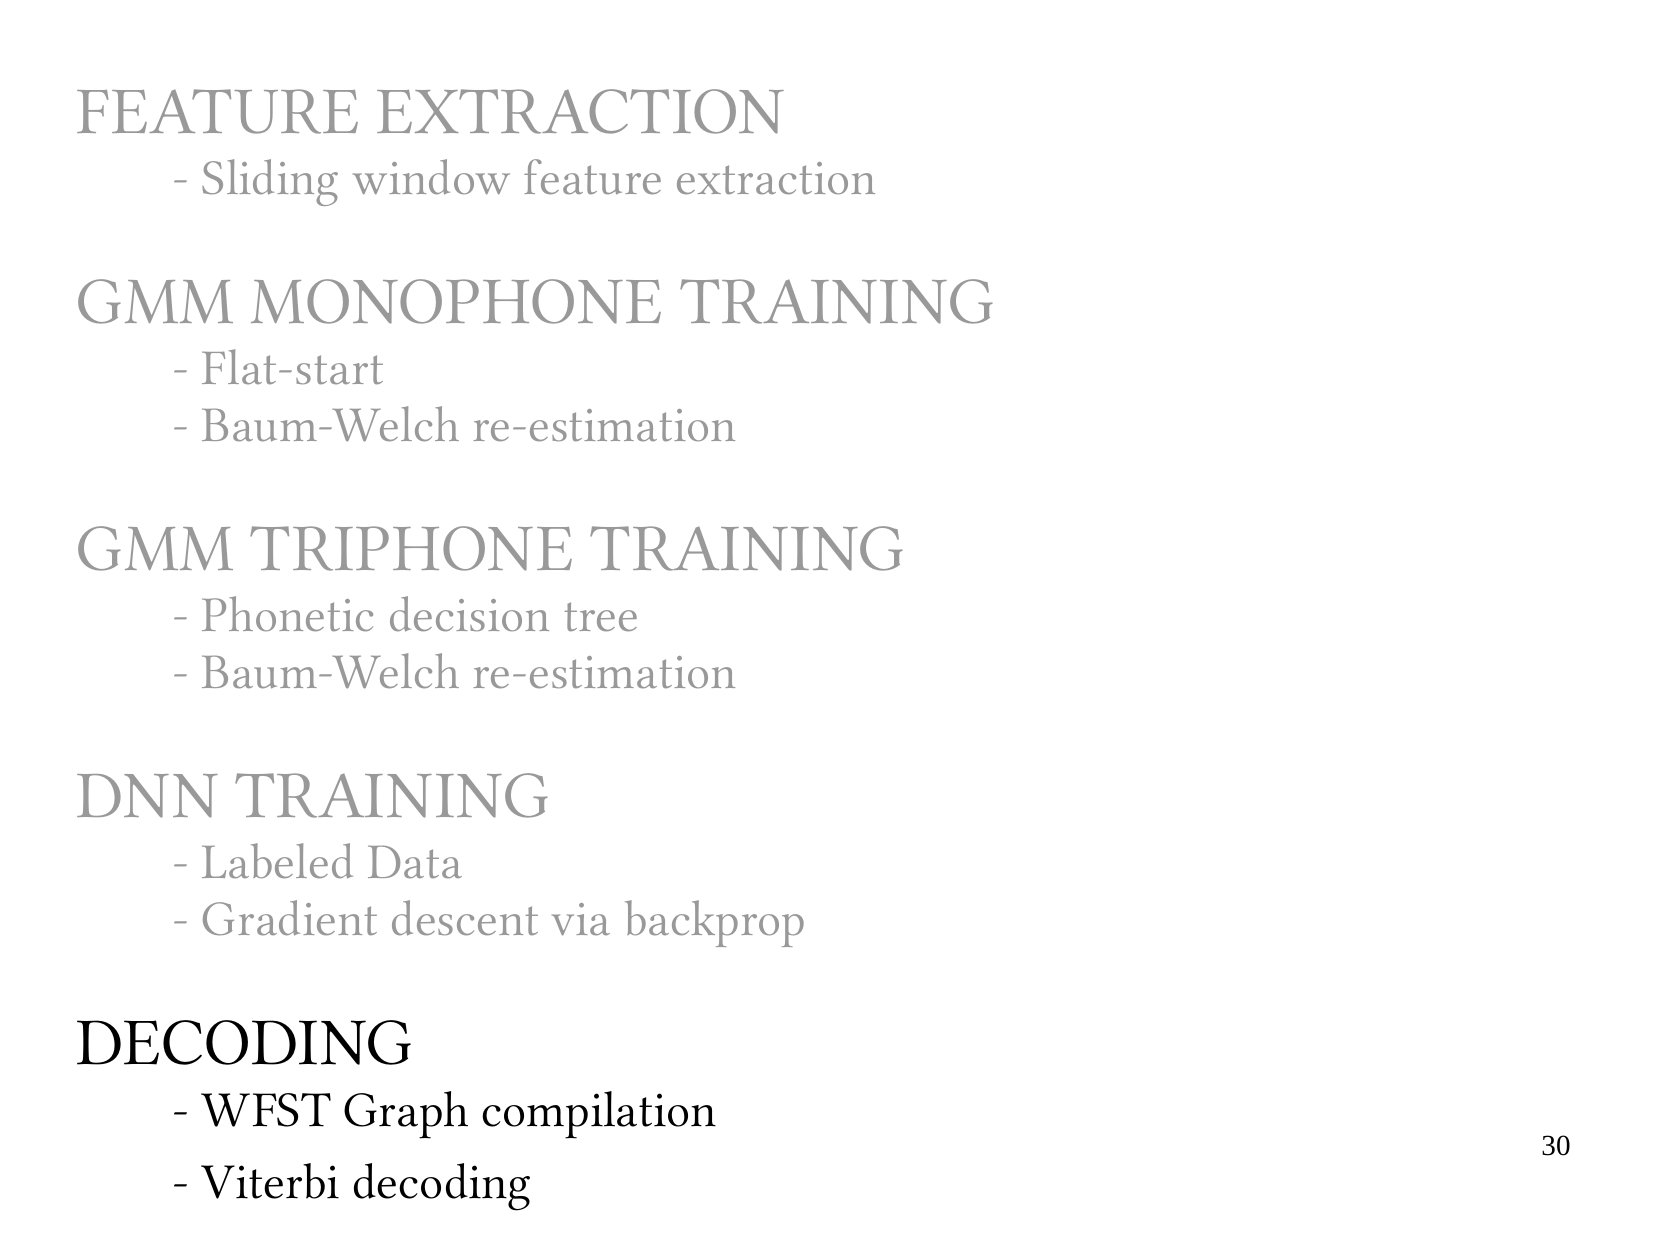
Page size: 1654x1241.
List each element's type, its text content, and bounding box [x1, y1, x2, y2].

subtitle FEATURE EXTRACTION - Sliding window feature extraction GMM MONOPHONE TRAINING - Flat-start - Baum-Welch re-estimation GMM TRIPHONE TRAINING - Phonetic decision tree - Baum-Welch re-estimation DNN TRAINING - Labeled Data - Gradient descent via backprop DECODING - WFST Graph compilation - Viterbi decoding [60, 72, 1549, 1216]
